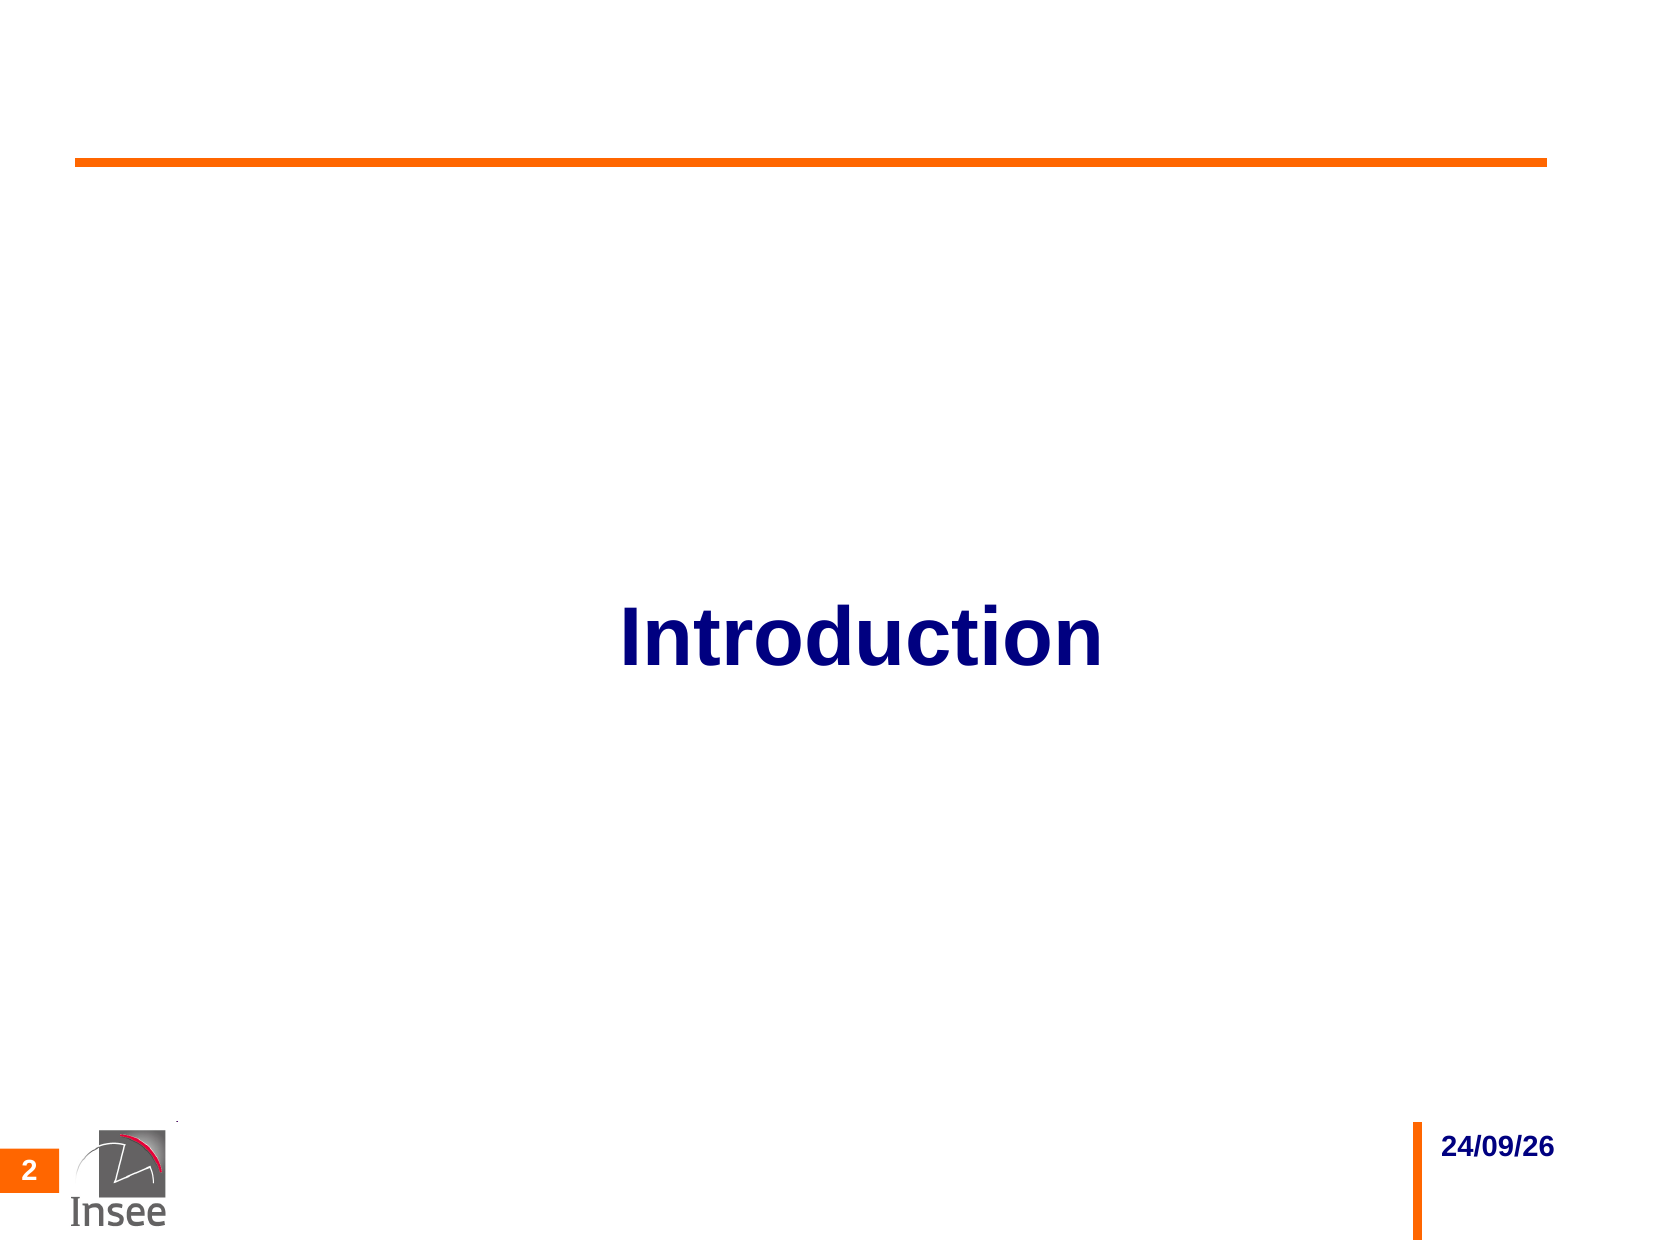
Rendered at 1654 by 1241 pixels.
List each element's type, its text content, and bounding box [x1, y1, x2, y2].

picture [62, 1121, 178, 1241]
list Introduction [419, 590, 1235, 832]
